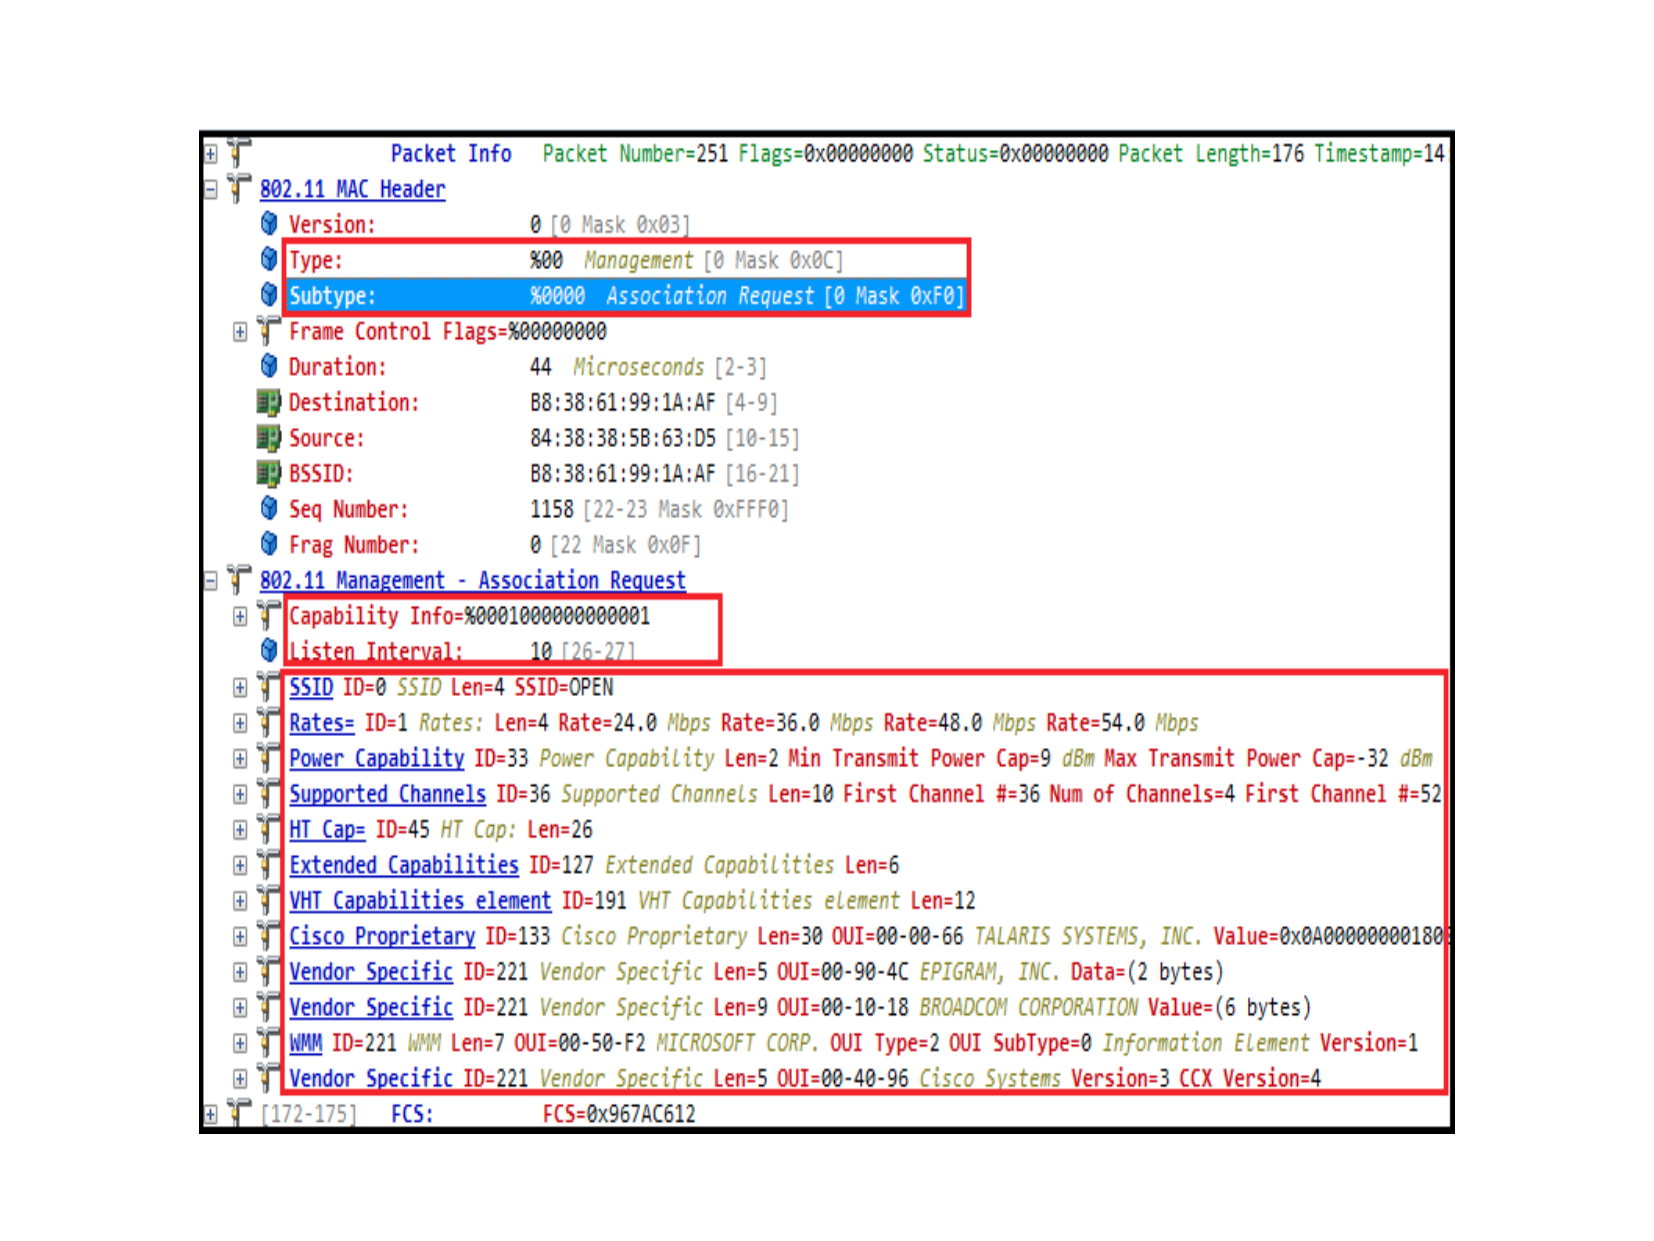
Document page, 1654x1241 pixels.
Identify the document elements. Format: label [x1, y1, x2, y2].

picture [199, 129, 1455, 1134]
